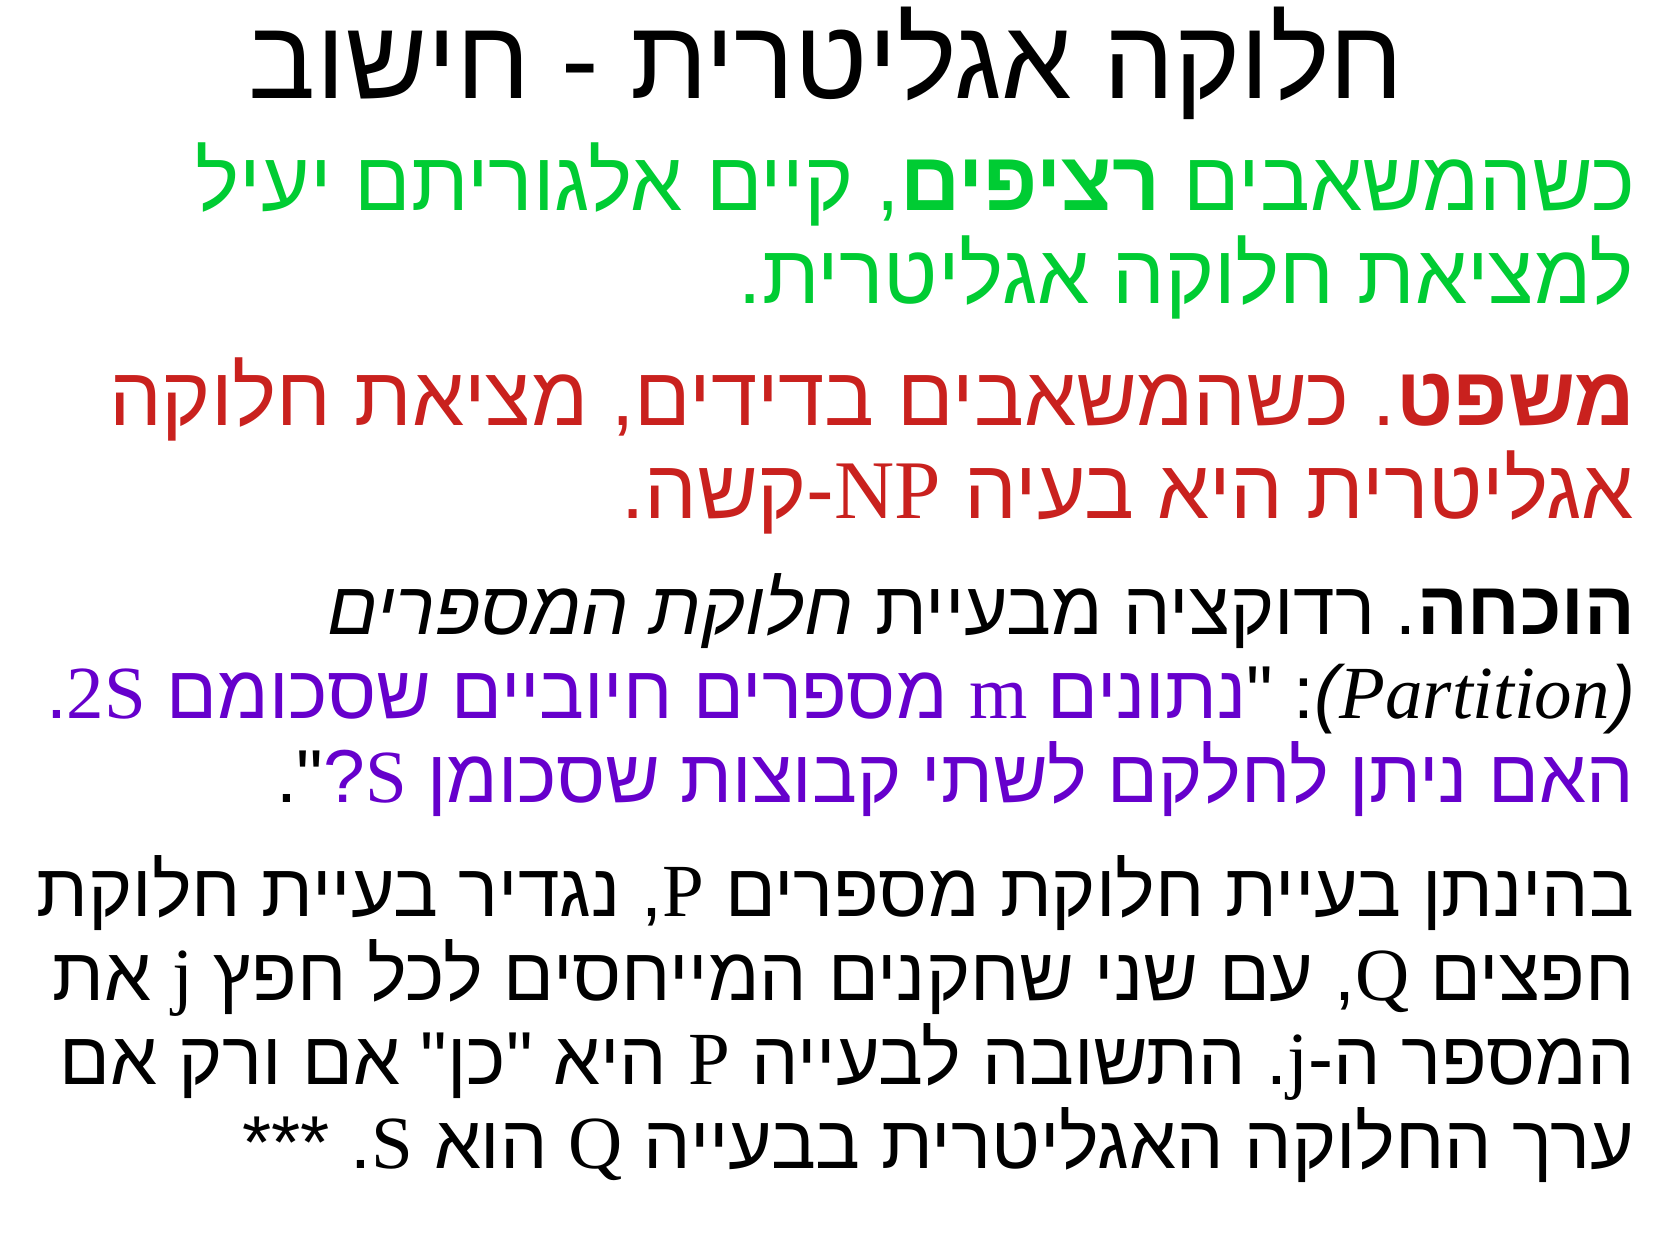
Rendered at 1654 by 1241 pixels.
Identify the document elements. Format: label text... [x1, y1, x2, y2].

list כשהמשאבים רציפים, קיים אלגוריתם יעיל למציאת חלוקה אגליטרית. משפט. כשהמשאבים בדידים, מציאת חלוקה אגליטרית היא בעיה NP-קשה. הוכחה. רדוקציה מבעיית חלוקת המספרים (Partition): "נתונים m מספרים חיוביים שסכומם 2S. האם ניתן לחלקם לשתי קבוצות שסכומן S?". בהינתן בעיית חלוקת מספרים P, נגדיר בעיית חלוקת חפצים Q, עם שני שחקנים המייחסים לכל חפץ j את המספר ה-j. התשובה לבעייה P היא "כן" אם ורק אם ערך החלוקה האגליטרית בבעייה Q הוא S. *** [0, 135, 1636, 1231]
title חלוקה אגליטרית - חישוב [0, 0, 1654, 136]
